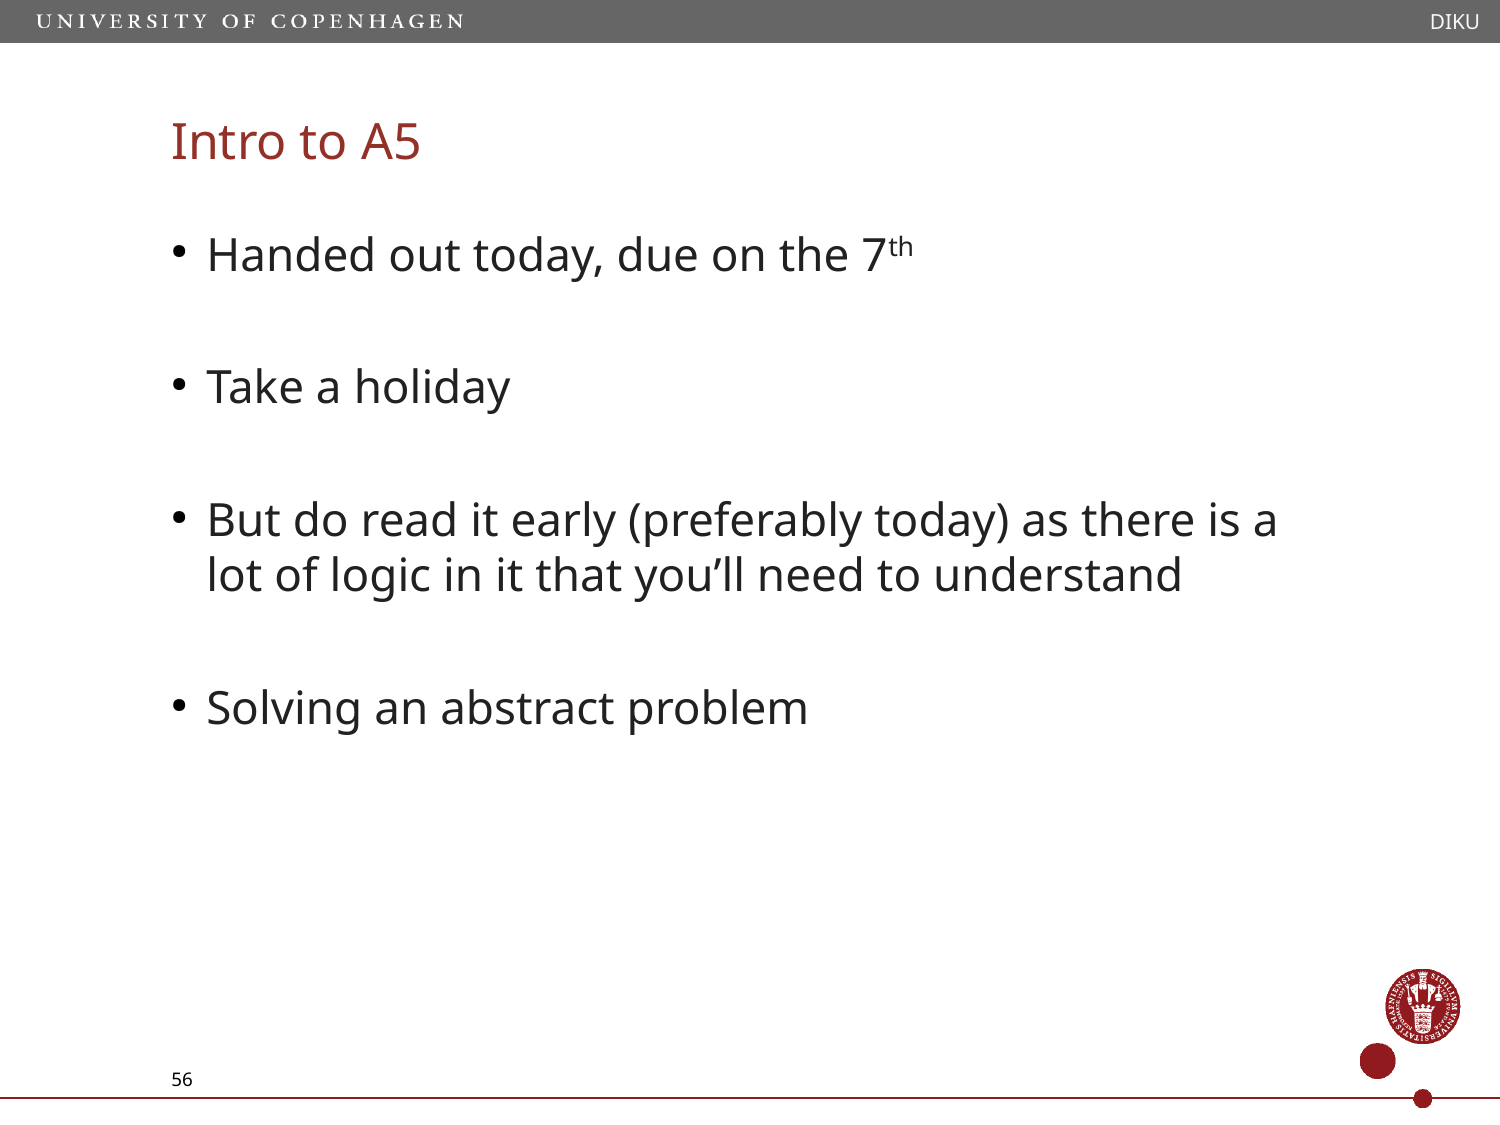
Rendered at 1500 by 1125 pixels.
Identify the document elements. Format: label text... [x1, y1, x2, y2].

picture [0, 910, 1500, 1122]
text_box <number> [171, 1067, 522, 1092]
title Intro to A5 [171, 75, 1329, 171]
list Handed out today, due on the 7th Take a holiday But do read it early (preferably today) as there is a lot of logic in it that you’ll need to understand Solving an abstract problem [171, 225, 1329, 900]
text_box DIKU [469, 0, 1495, 43]
